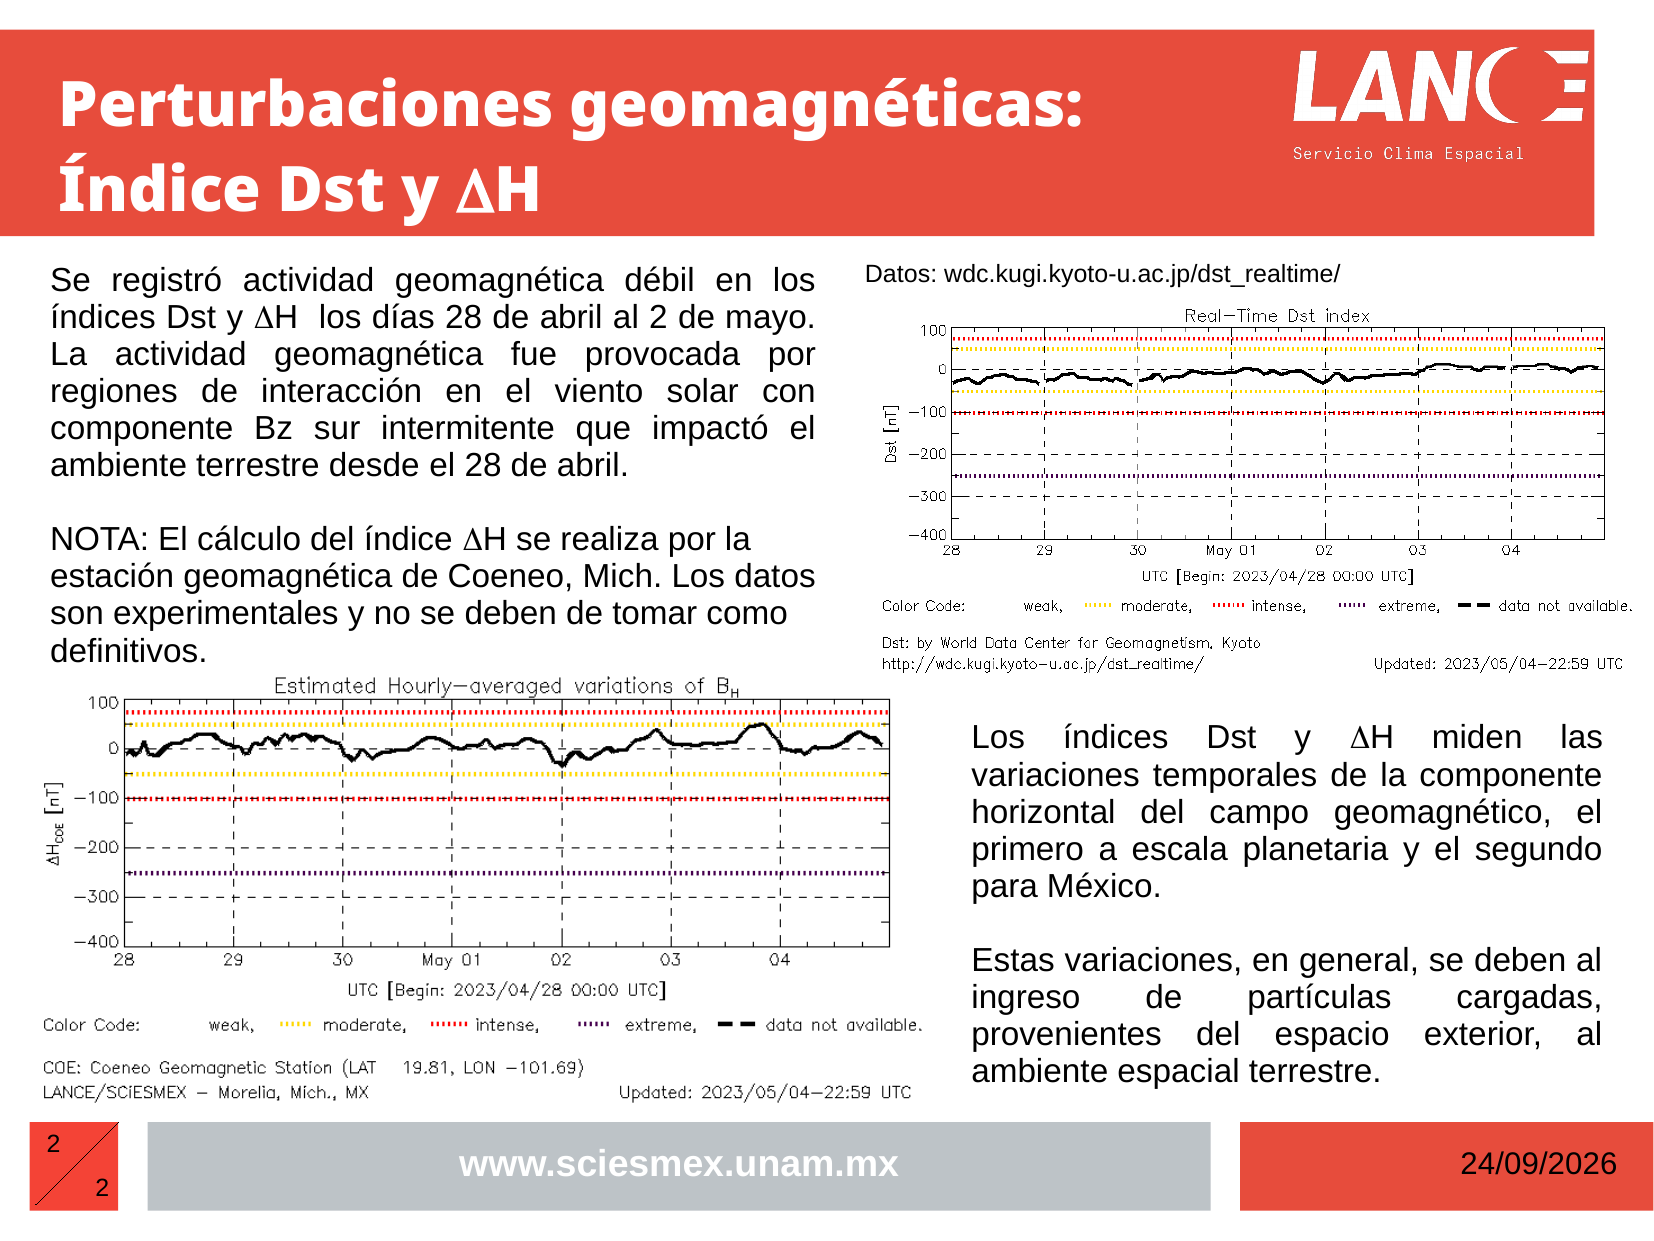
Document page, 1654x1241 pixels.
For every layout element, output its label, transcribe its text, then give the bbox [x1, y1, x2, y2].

picture [1293, 47, 1589, 162]
text_box 04/05/2023 [1424, 1122, 1654, 1205]
text_box 2 [35, 1151, 125, 1209]
text_box Los índices Dst y DH miden las variaciones temporales de la componente horizontal del campo geomagnético, el primero a escala planetaria y el segundo para México. Estas variaciones, en general, se deben al ingreso de partículas cargadas, provenientes del espacio exterior, al ambiente espacial terrestre. [956, 711, 1619, 1097]
text_box <número> [31, 1122, 176, 1170]
picture [34, 289, 1642, 1105]
title Perturbaciones geomagnéticas: Índice Dst y DH [59, 59, 1312, 207]
text_box Se registró actividad geomagnética débil en los índices Dst y DH los días 28 de abril al 2 de mayo. La actividad geomagnética fue provocada por regiones de interacción en el viento solar con componente Bz sur intermitente que impactó el ambiente terrestre desde el 28 de abril. NOTA: El cálculo del índice DH se realiza por la estación geomagnética de Coeneo, Mich. Los datos son experimentales y no se deben de tomar como definitivos. [35, 253, 851, 714]
text_box www.sciesmex.unam.mx [153, 1122, 1205, 1205]
text_box Datos: wdc.kugi.kyoto-u.ac.jp/dst_realtime/ [850, 252, 1371, 296]
